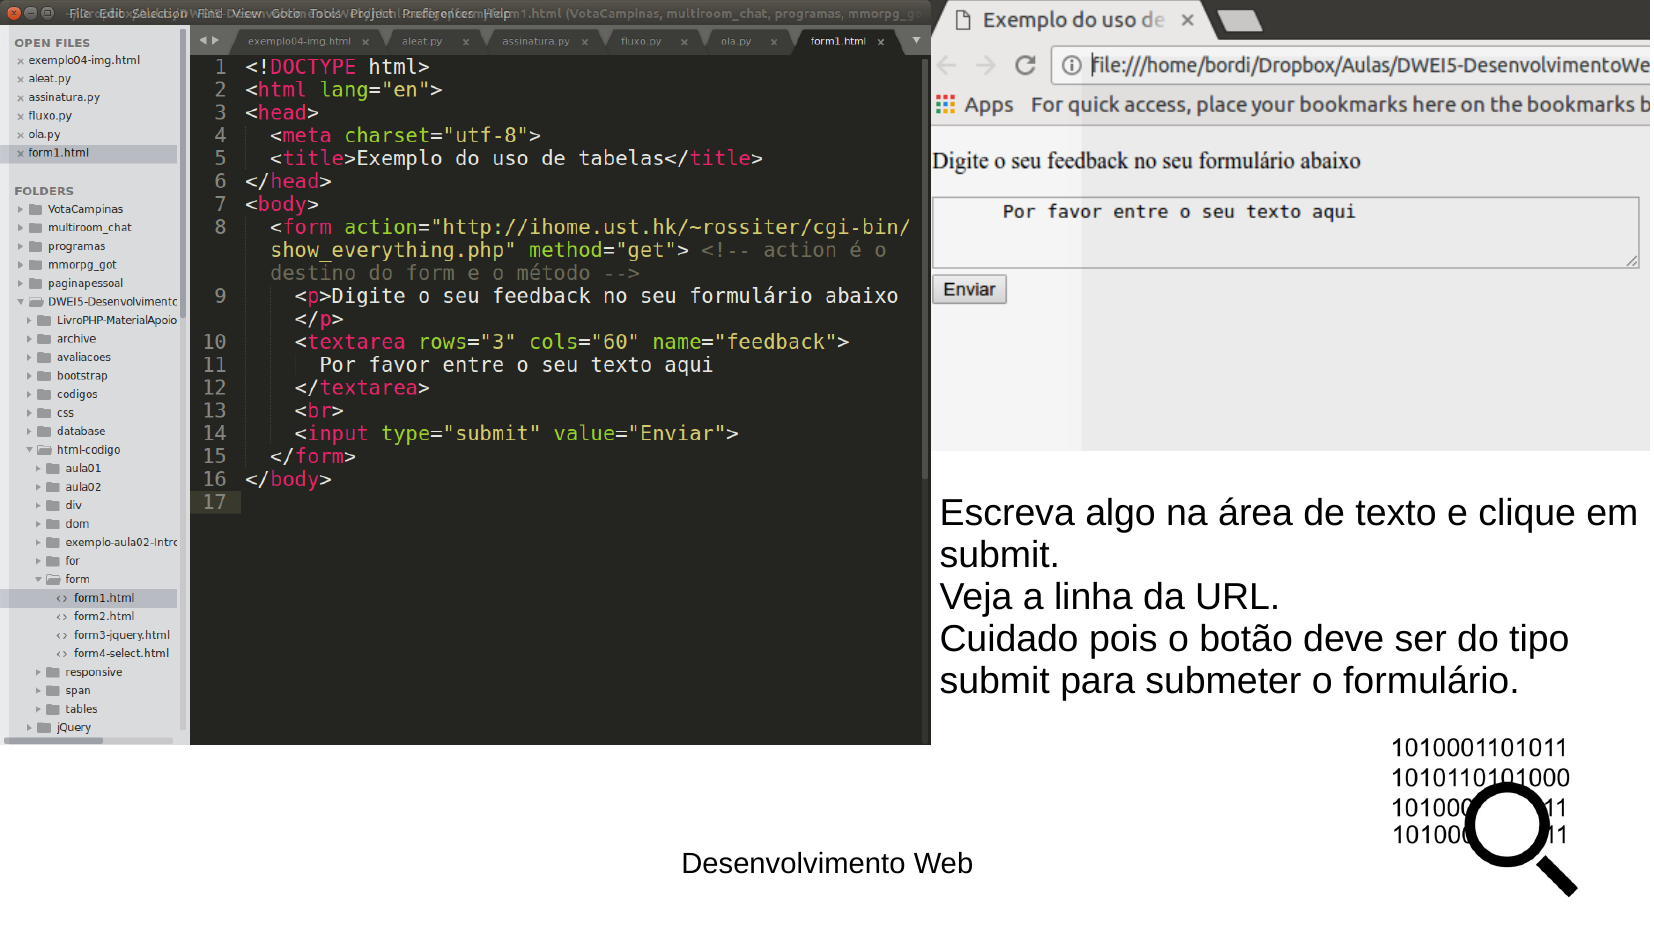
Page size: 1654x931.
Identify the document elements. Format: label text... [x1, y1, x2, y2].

picture [0, 0, 1650, 745]
text_box Escreva algo na área de texto e clique em submit. Veja a linha da URL. Cuidado pois o botão deve ser do tipo submit para submeter o formulário. [931, 483, 1654, 709]
picture [1393, 725, 1578, 910]
